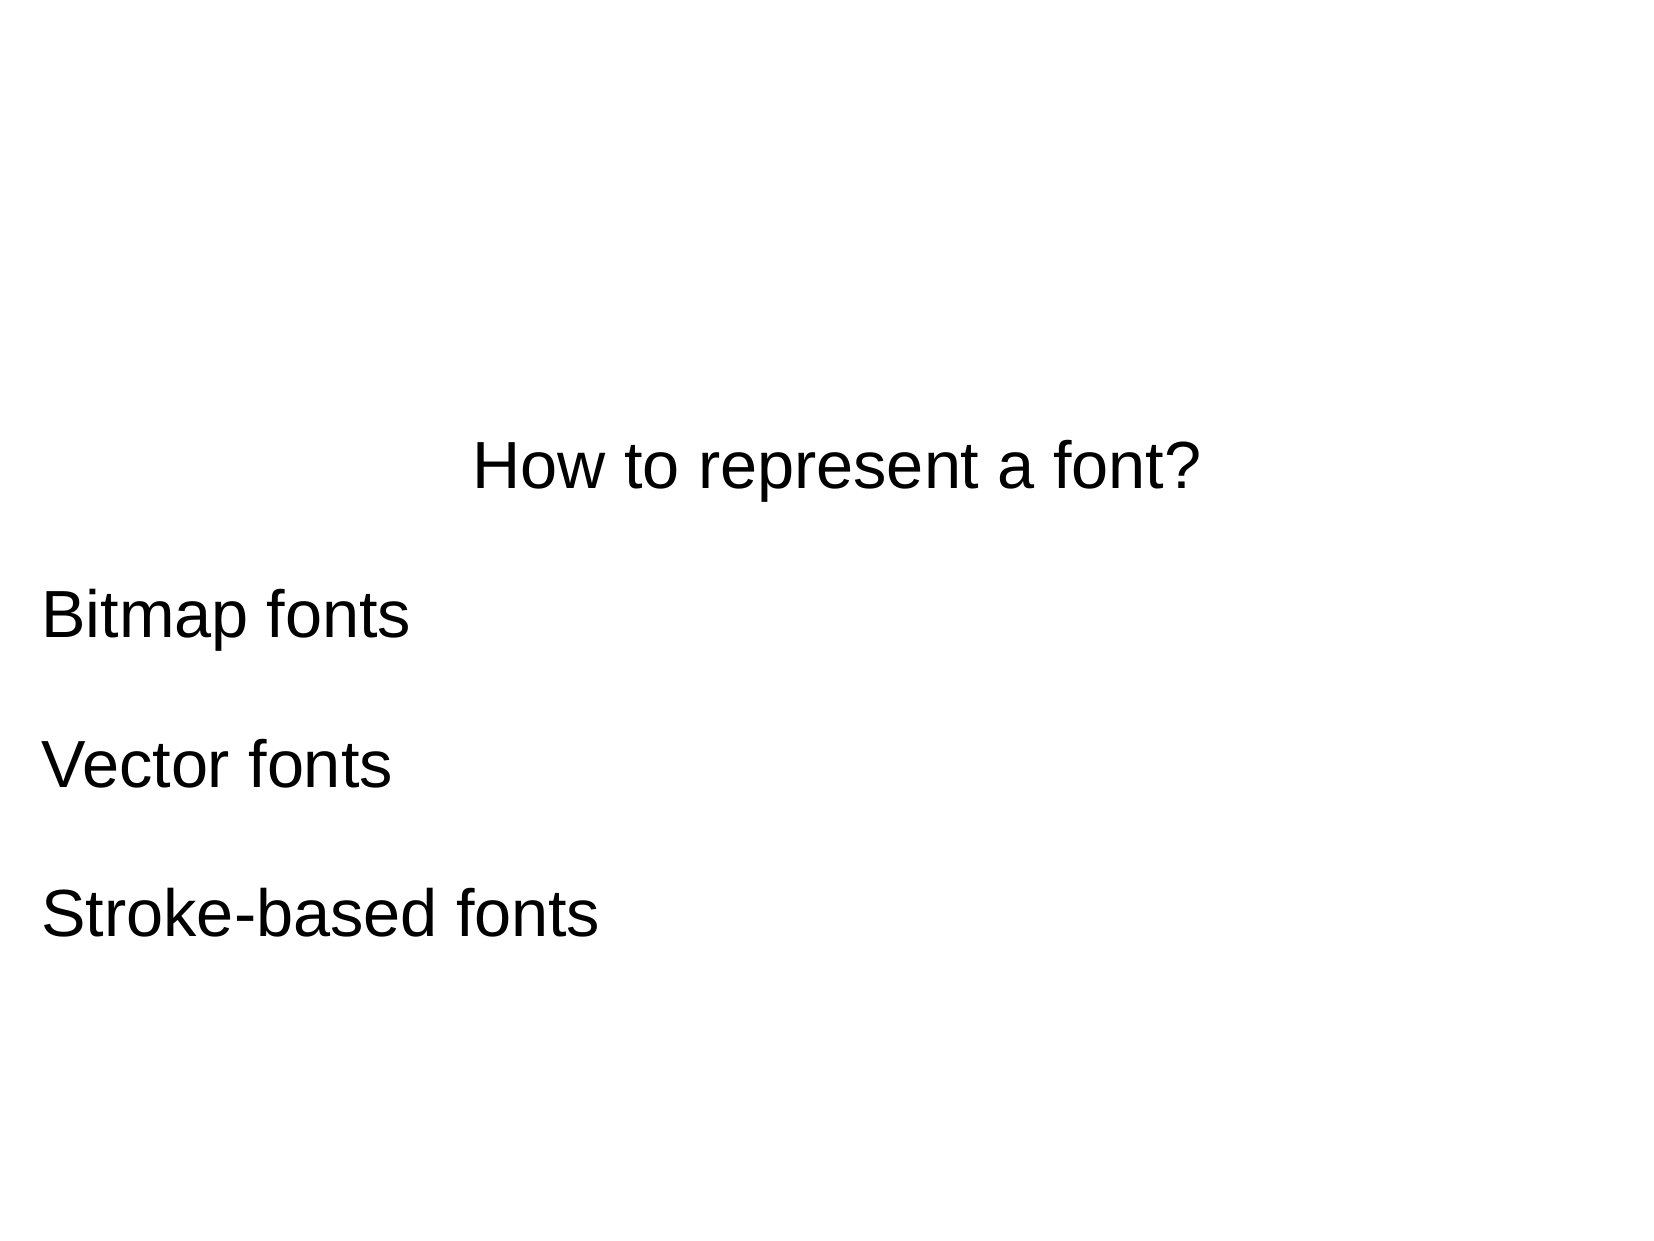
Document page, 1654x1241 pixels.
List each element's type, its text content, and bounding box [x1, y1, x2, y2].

subtitle How to represent a font? Bitmap fonts Vector fonts Stroke-based fonts [22, 226, 1652, 1152]
